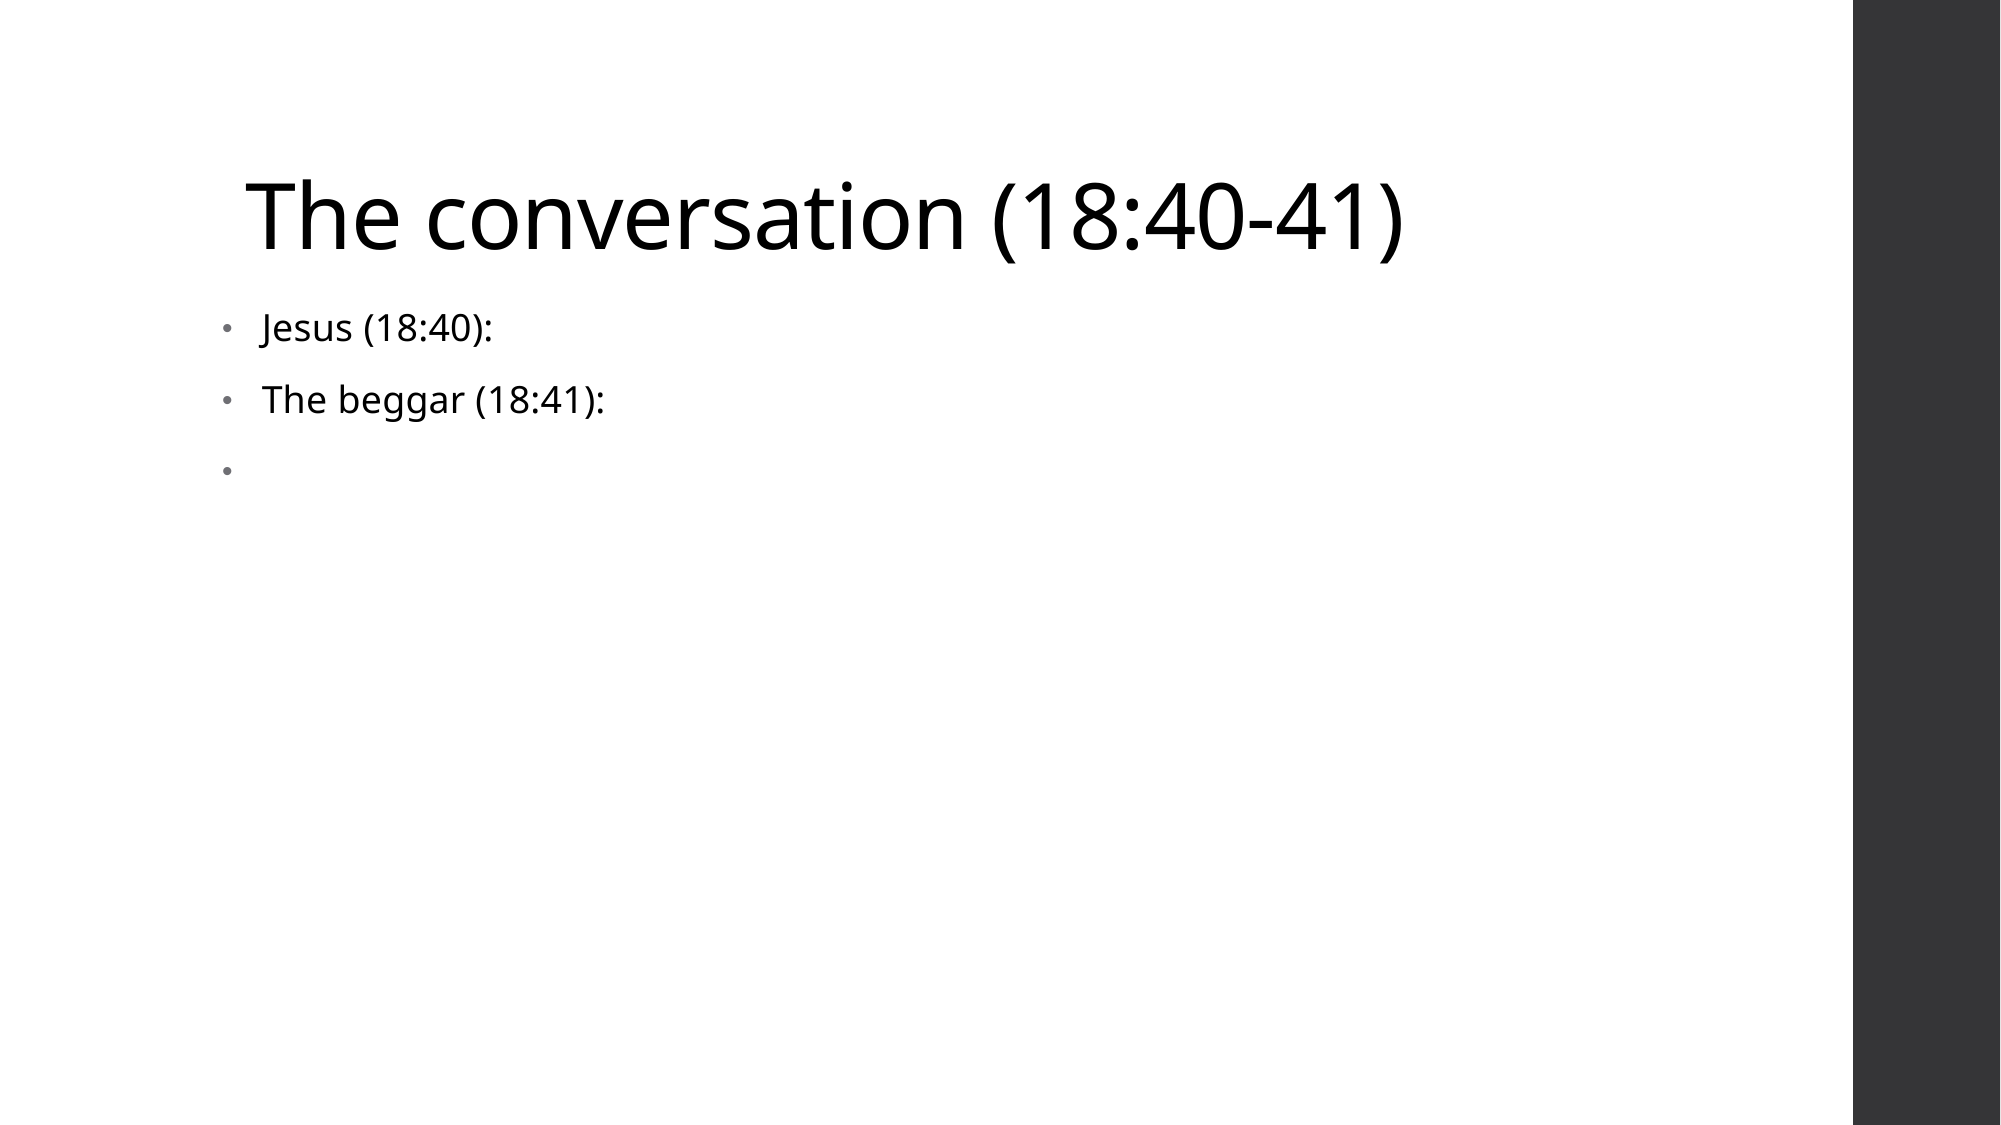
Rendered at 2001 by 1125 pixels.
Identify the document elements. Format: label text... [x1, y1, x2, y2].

list Jesus (18:40): The beggar (18:41): [206, 299, 1617, 1014]
title The conversation (18:40-41) [206, 60, 1797, 278]
